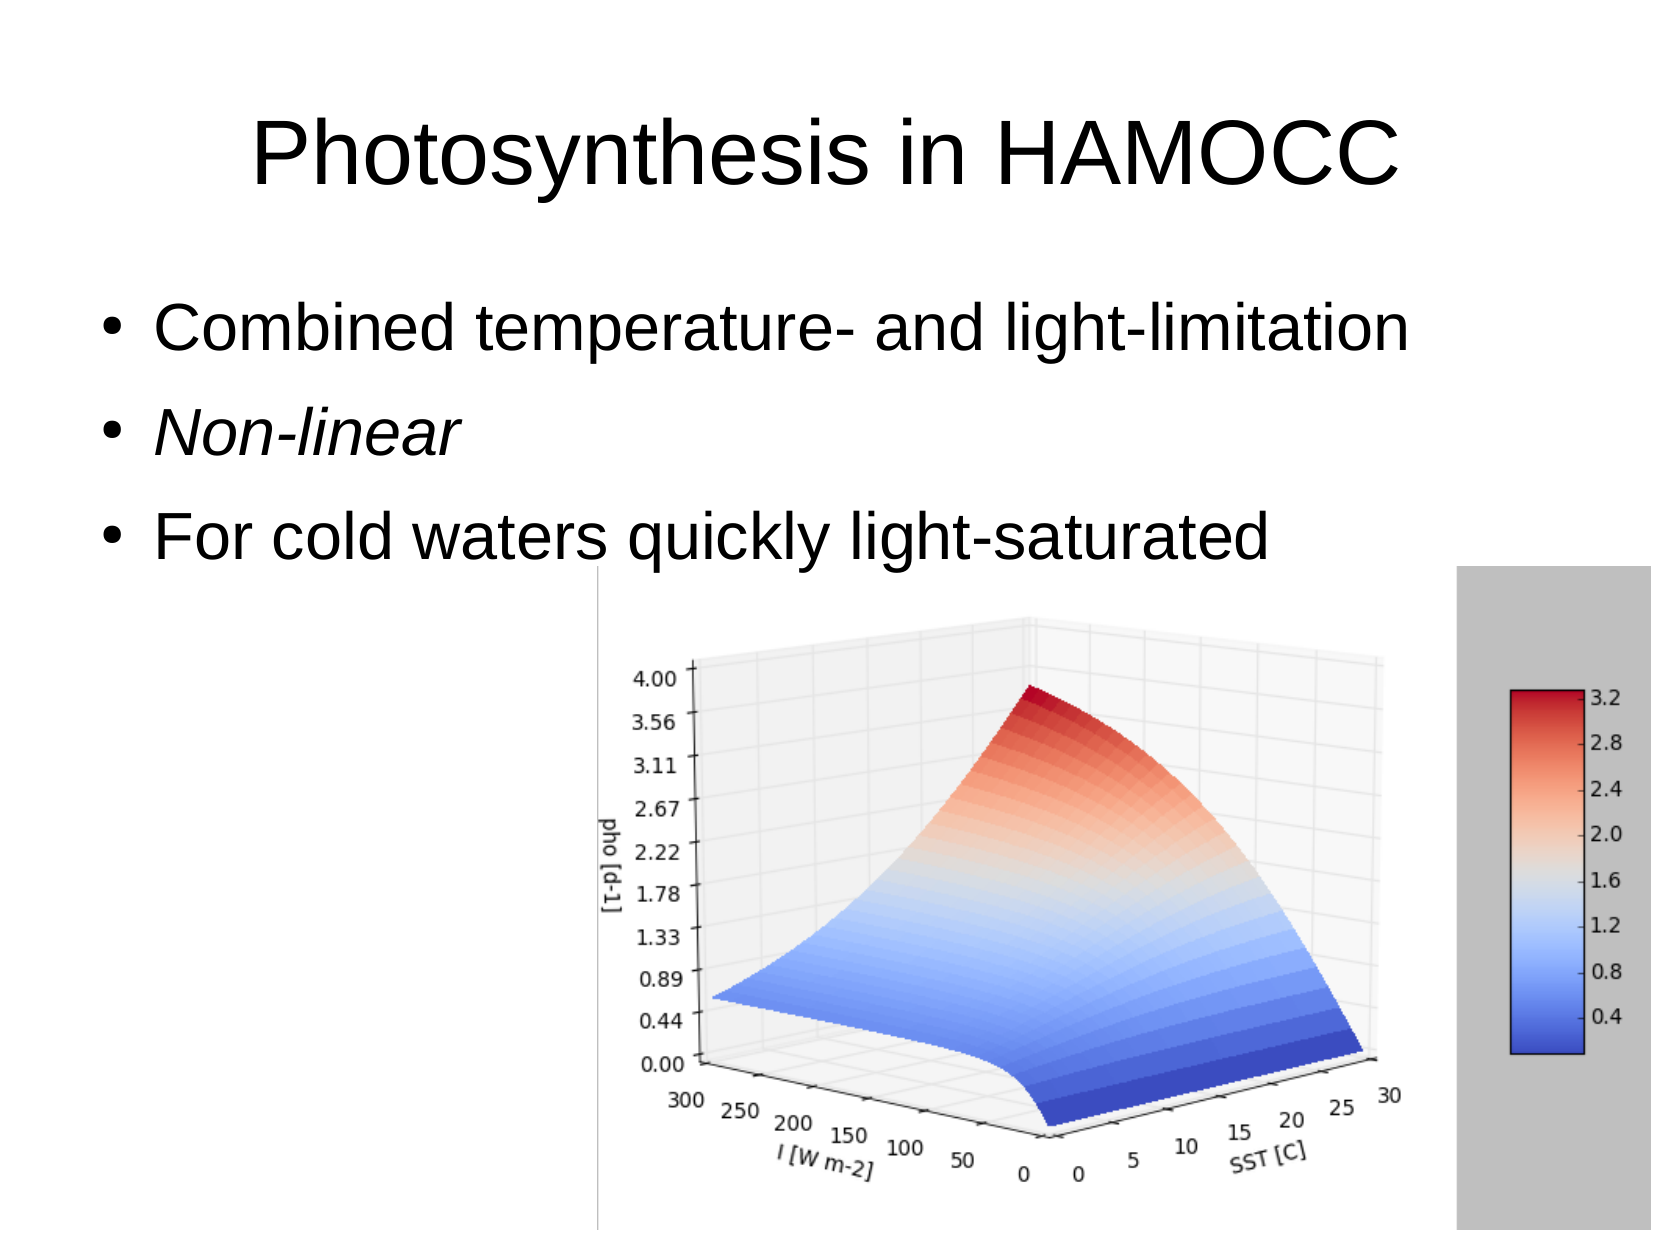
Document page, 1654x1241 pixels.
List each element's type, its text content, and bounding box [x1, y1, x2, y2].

picture [597, 566, 1651, 1231]
list Combined temperature- and light-limitation Non-linear For cold waters quickly light-saturated [82, 290, 1571, 1010]
title Photosynthesis in HAMOCC [82, 49, 1571, 257]
